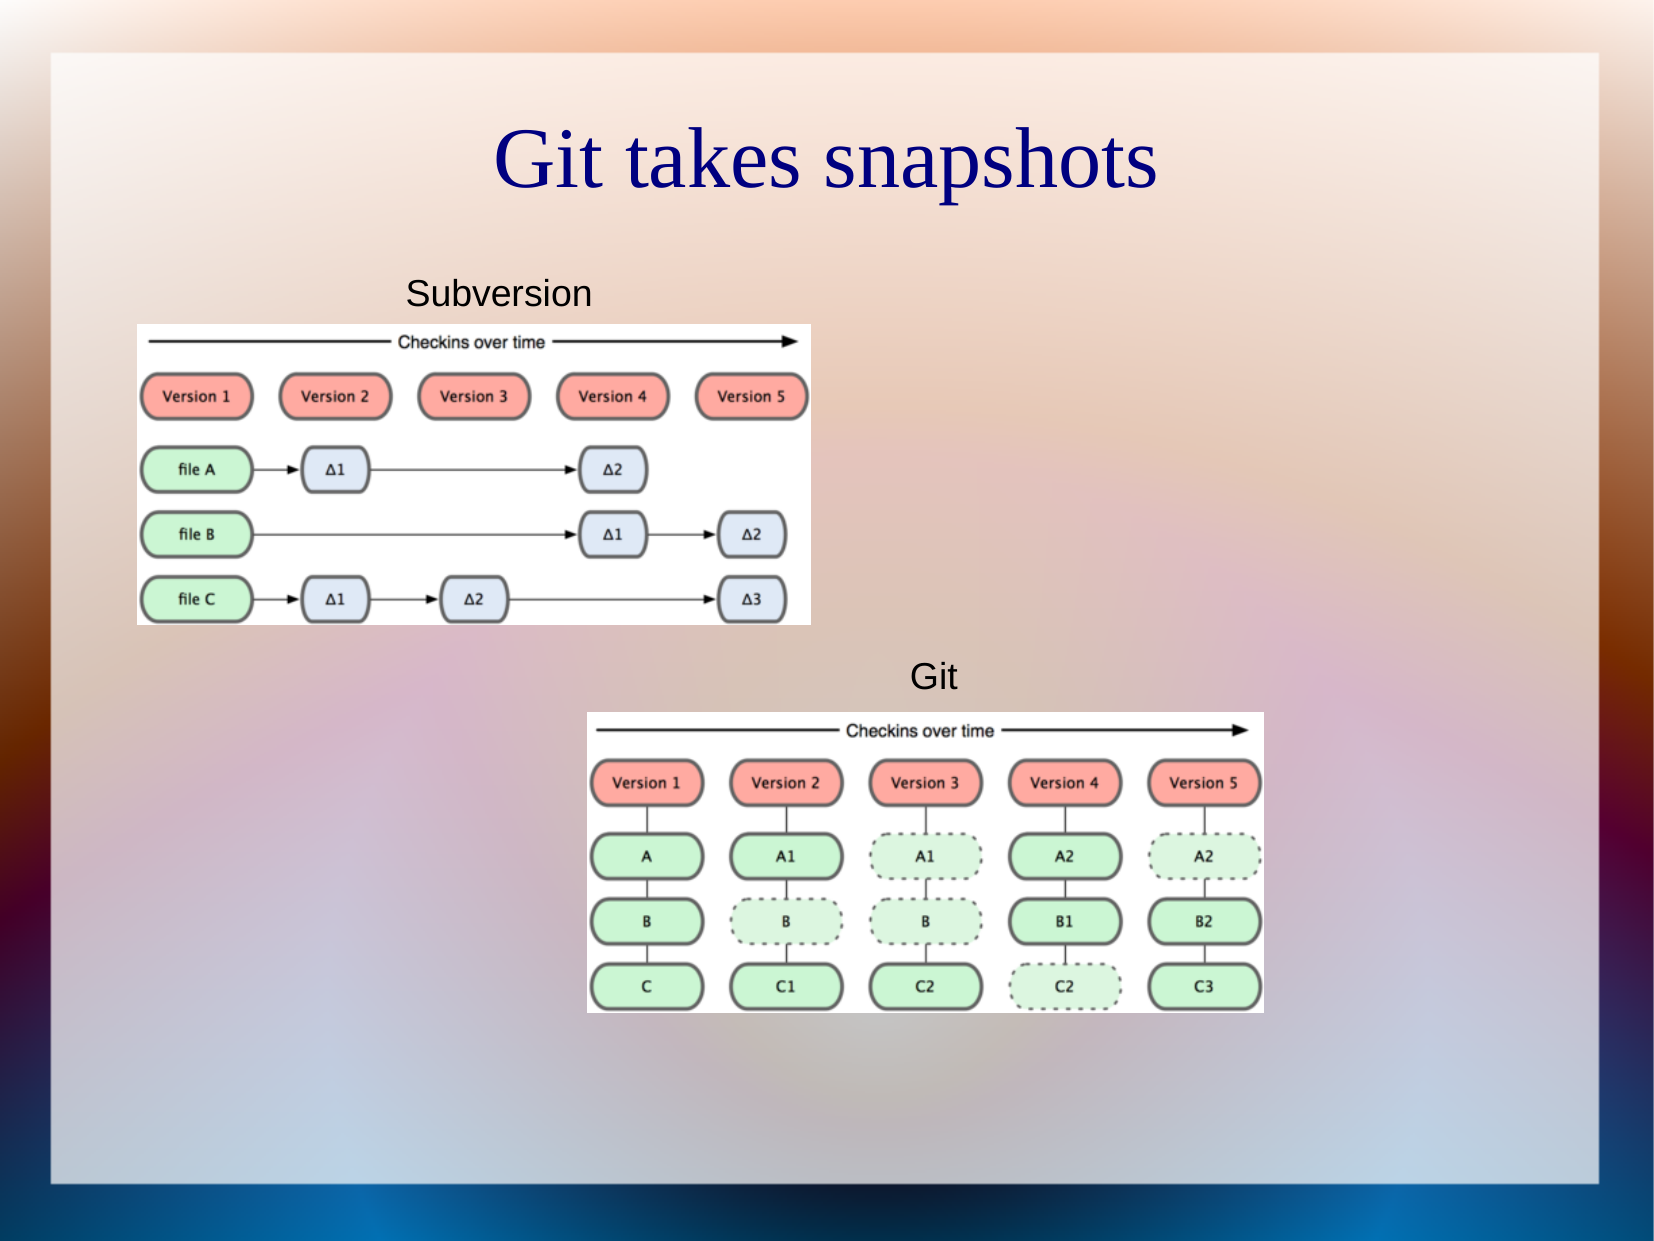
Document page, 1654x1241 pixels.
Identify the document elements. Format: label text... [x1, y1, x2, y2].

text_box [137, 324, 811, 625]
text_box Subversion [314, 261, 608, 323]
picture [0, 0, 1654, 1241]
title Git takes snapshots [82, 55, 1571, 263]
text_box Git [859, 644, 973, 706]
